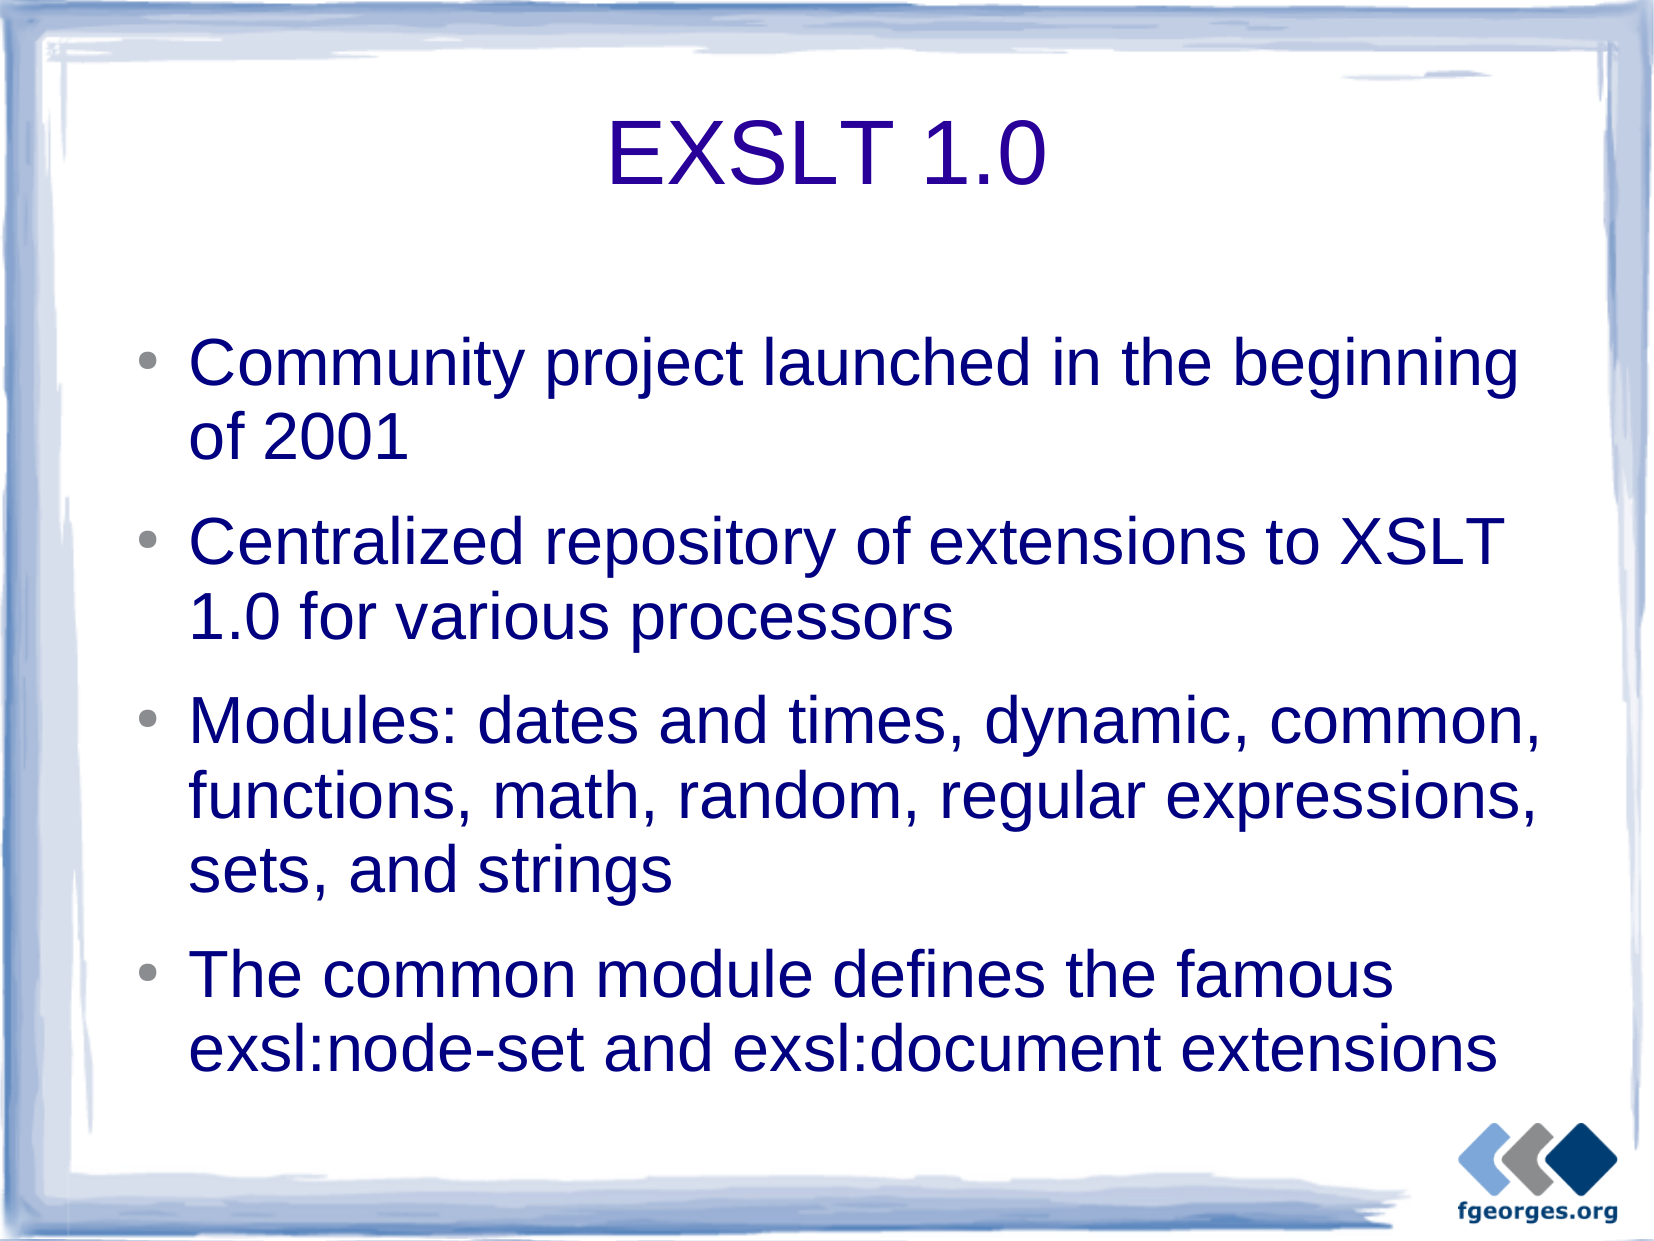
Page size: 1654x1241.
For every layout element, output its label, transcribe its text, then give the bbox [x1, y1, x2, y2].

picture [0, 0, 1654, 1241]
list Community project launched in the beginning of 2001 Centralized repository of extensions to XSLT 1.0 for various processors Modules: dates and times, dynamic, common, functions, math, random, regular expressions, sets, and strings The common module defines the famous exsl:node-set and exsl:document extensions [118, 324, 1571, 1085]
title EXSLT 1.0 [82, 56, 1571, 250]
